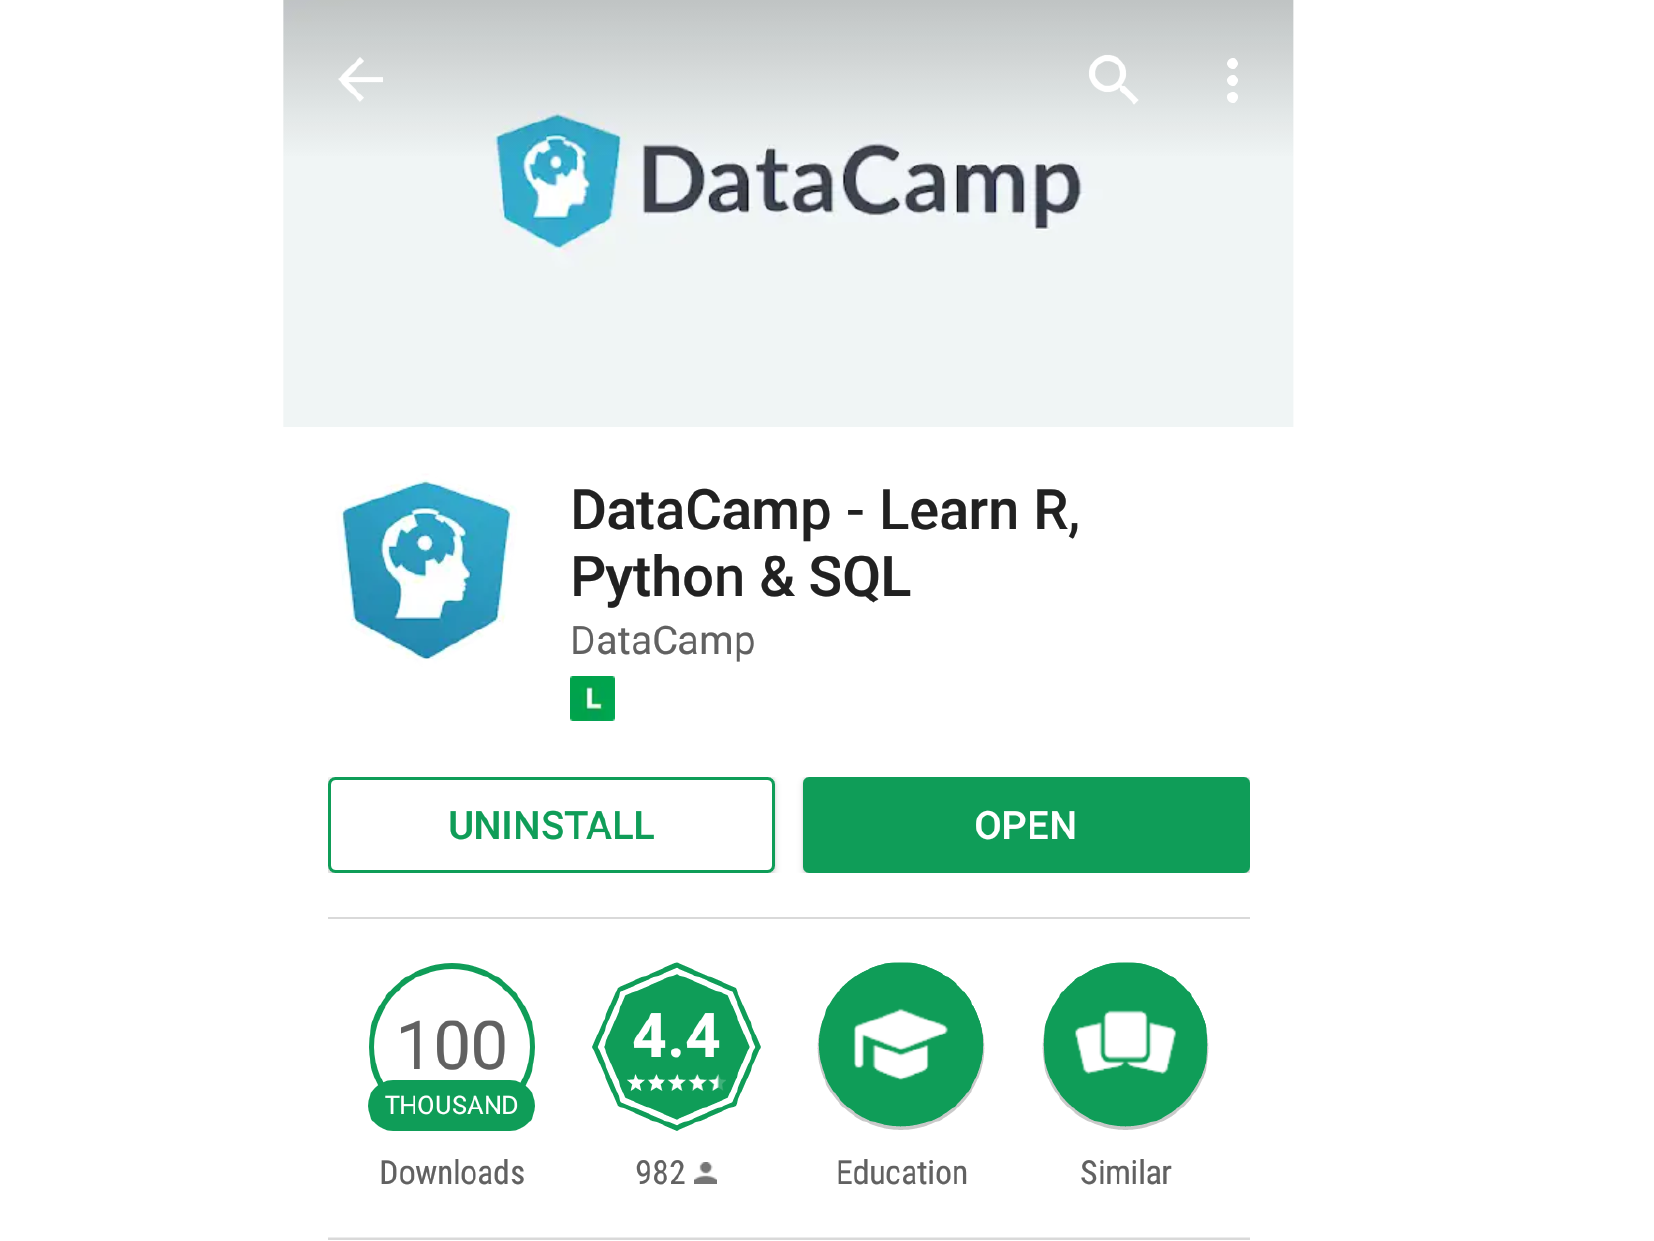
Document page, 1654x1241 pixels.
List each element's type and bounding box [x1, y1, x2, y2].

picture [283, 0, 1294, 1241]
